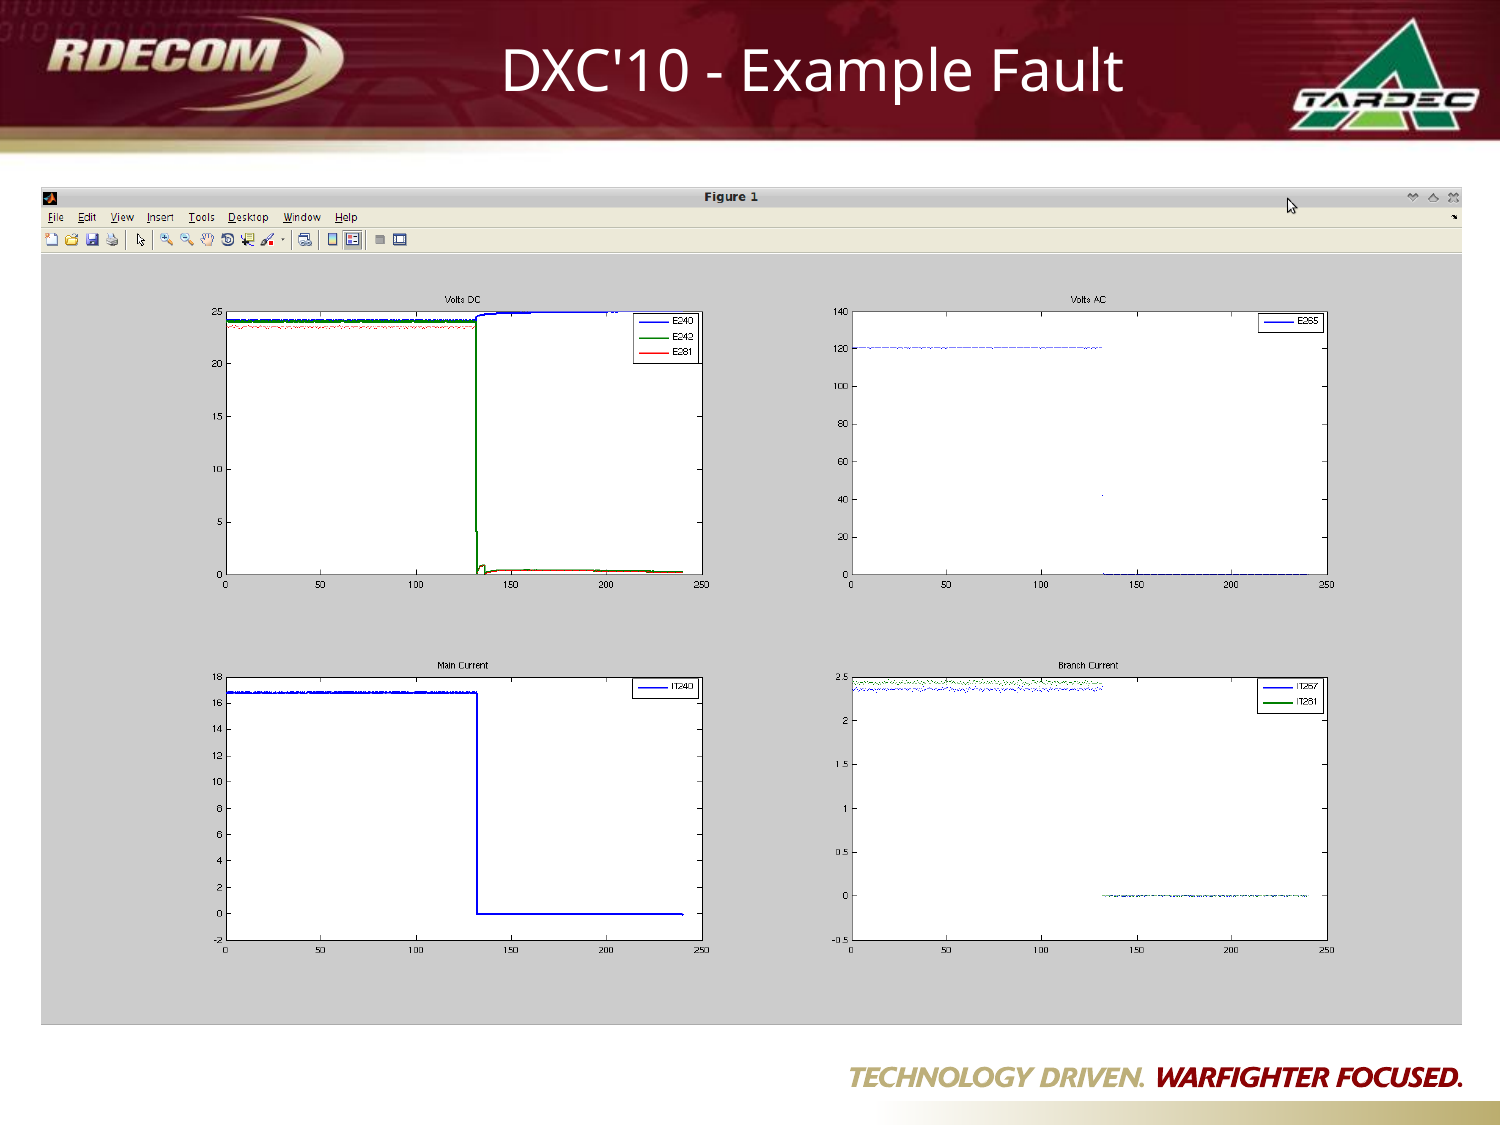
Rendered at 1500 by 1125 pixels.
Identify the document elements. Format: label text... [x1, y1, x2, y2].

picture [41, 187, 1462, 1025]
picture [0, 0, 1500, 171]
title DXC'10 - Example Fault [350, 0, 1275, 138]
